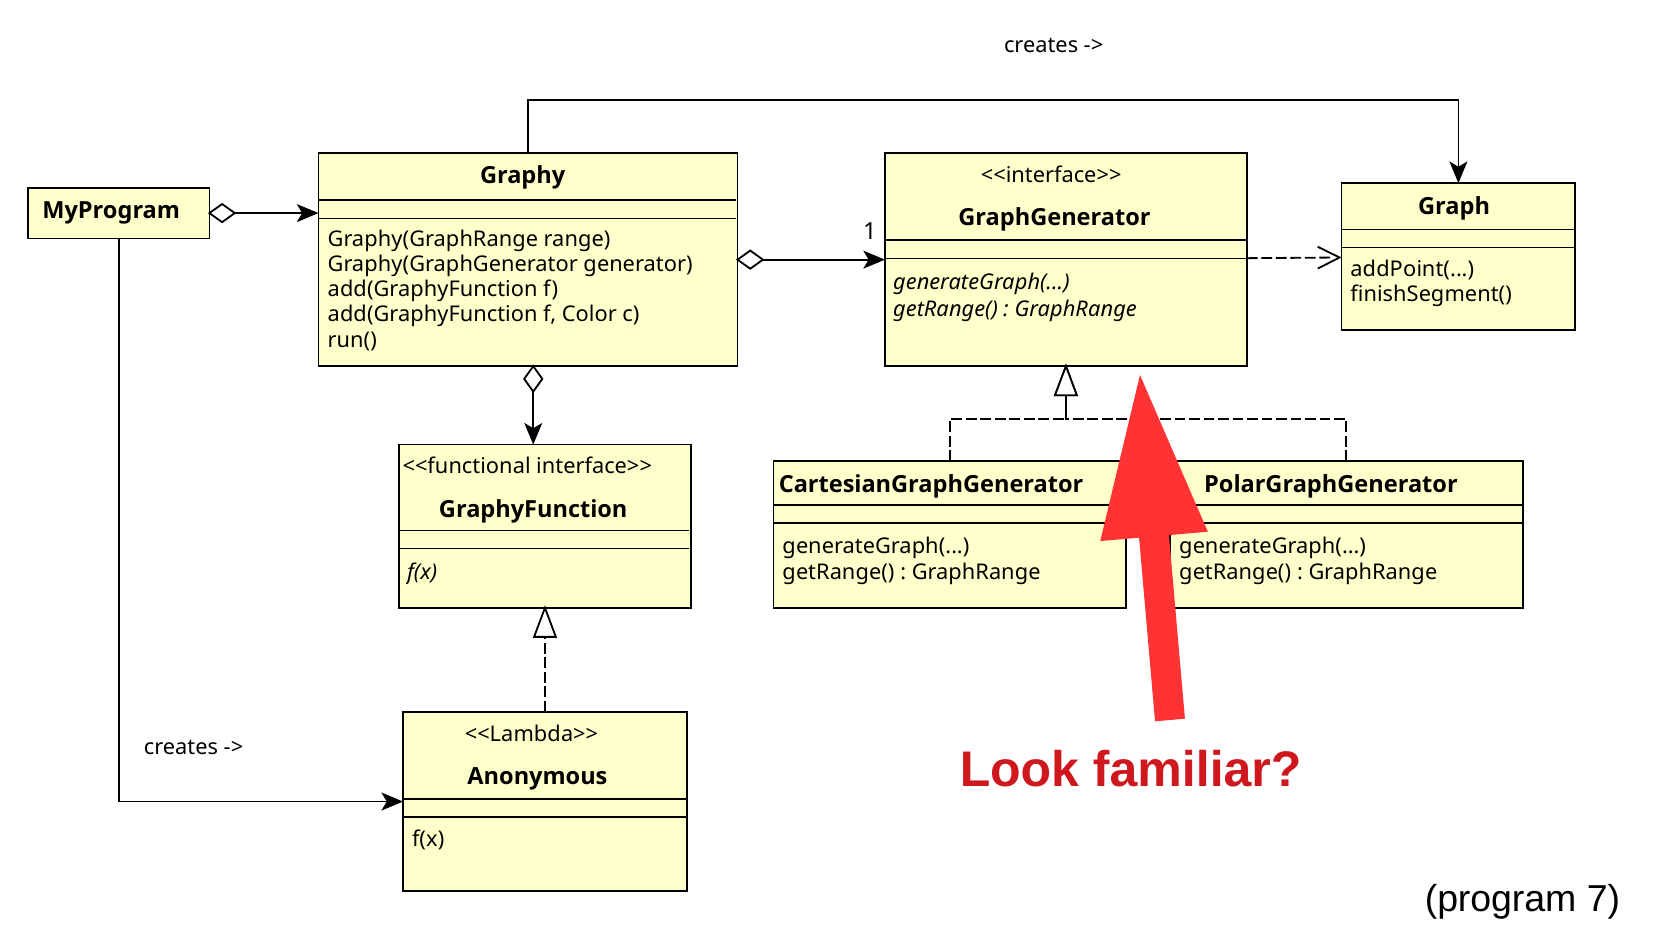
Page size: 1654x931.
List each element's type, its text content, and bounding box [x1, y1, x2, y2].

picture [0, 0, 1606, 920]
text_box Look familiar? [945, 734, 1317, 805]
text_box (program 7) [1410, 870, 1654, 927]
